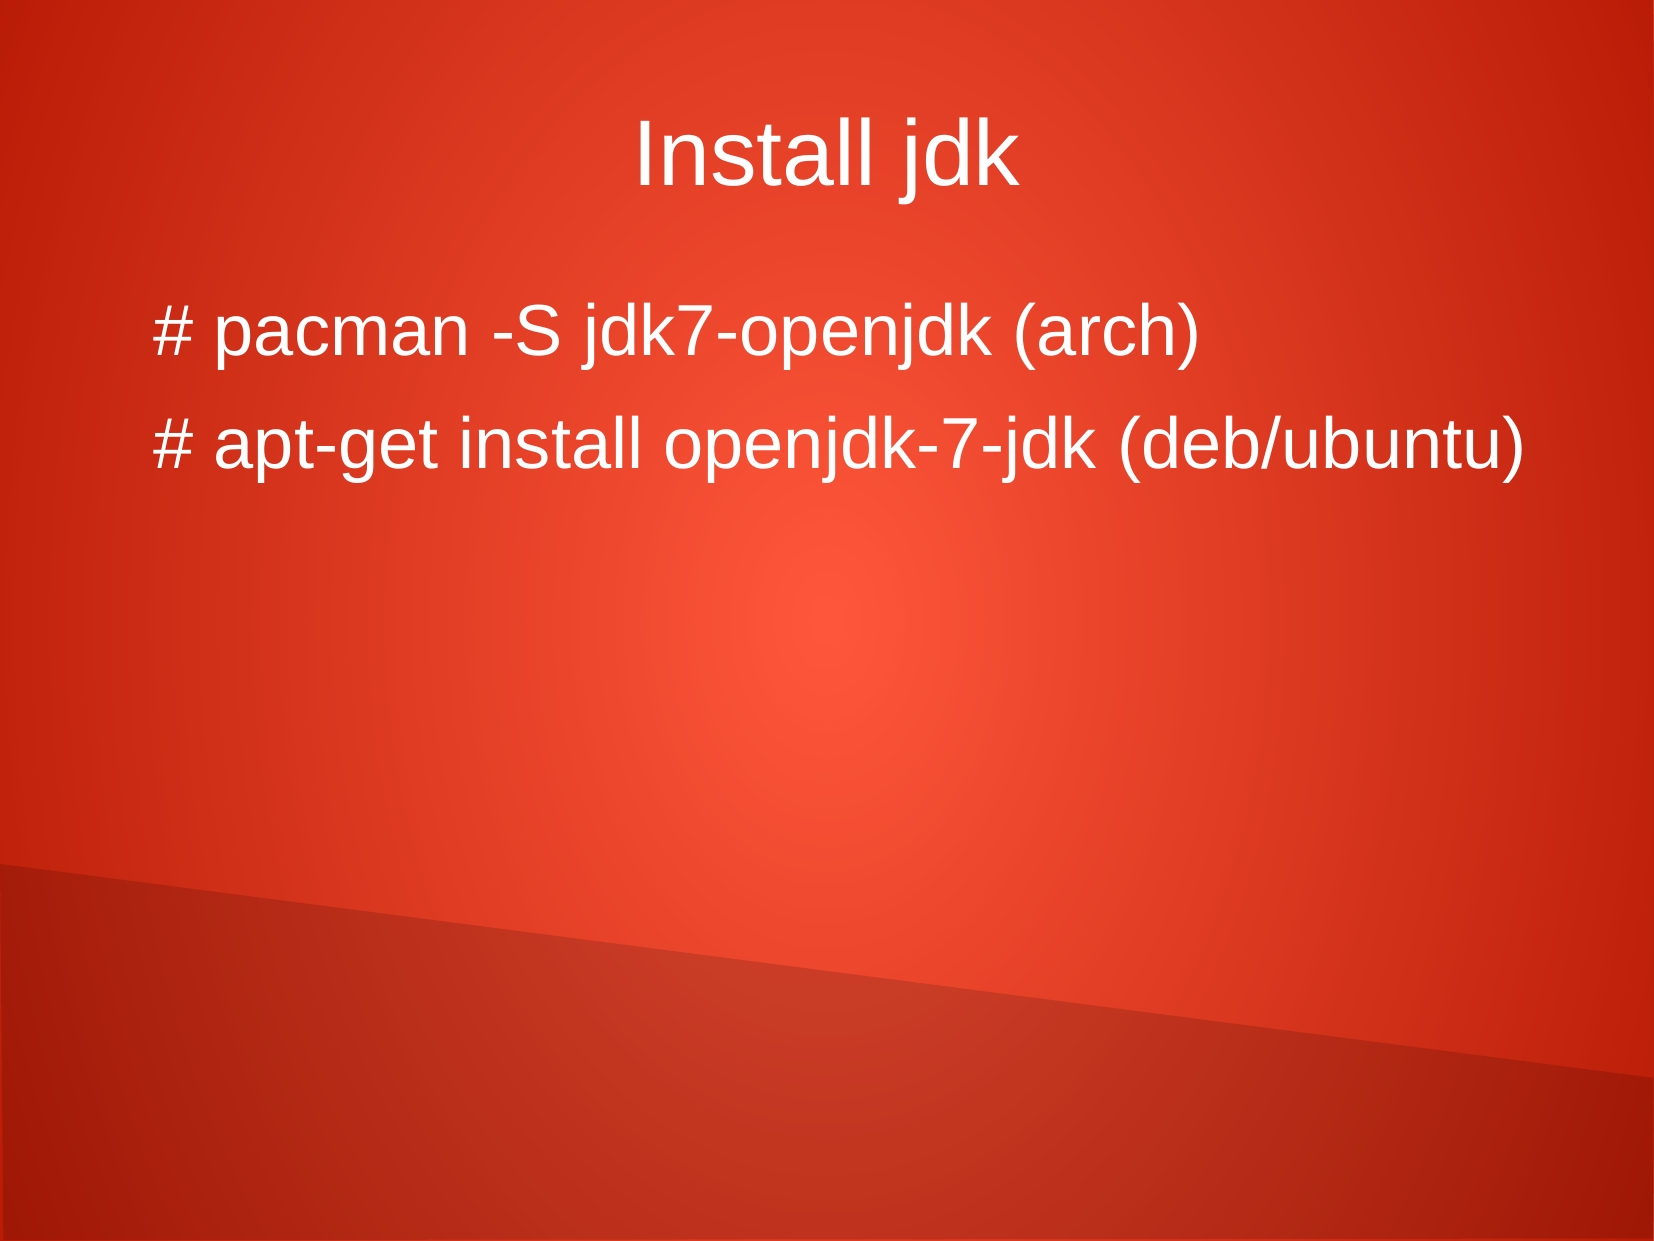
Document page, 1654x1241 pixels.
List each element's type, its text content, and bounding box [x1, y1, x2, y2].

list # pacman -S jdk7-openjdk (arch) # apt-get install openjdk-7-jdk (deb/ubuntu) [82, 290, 1571, 1010]
title Install jdk [82, 49, 1571, 257]
